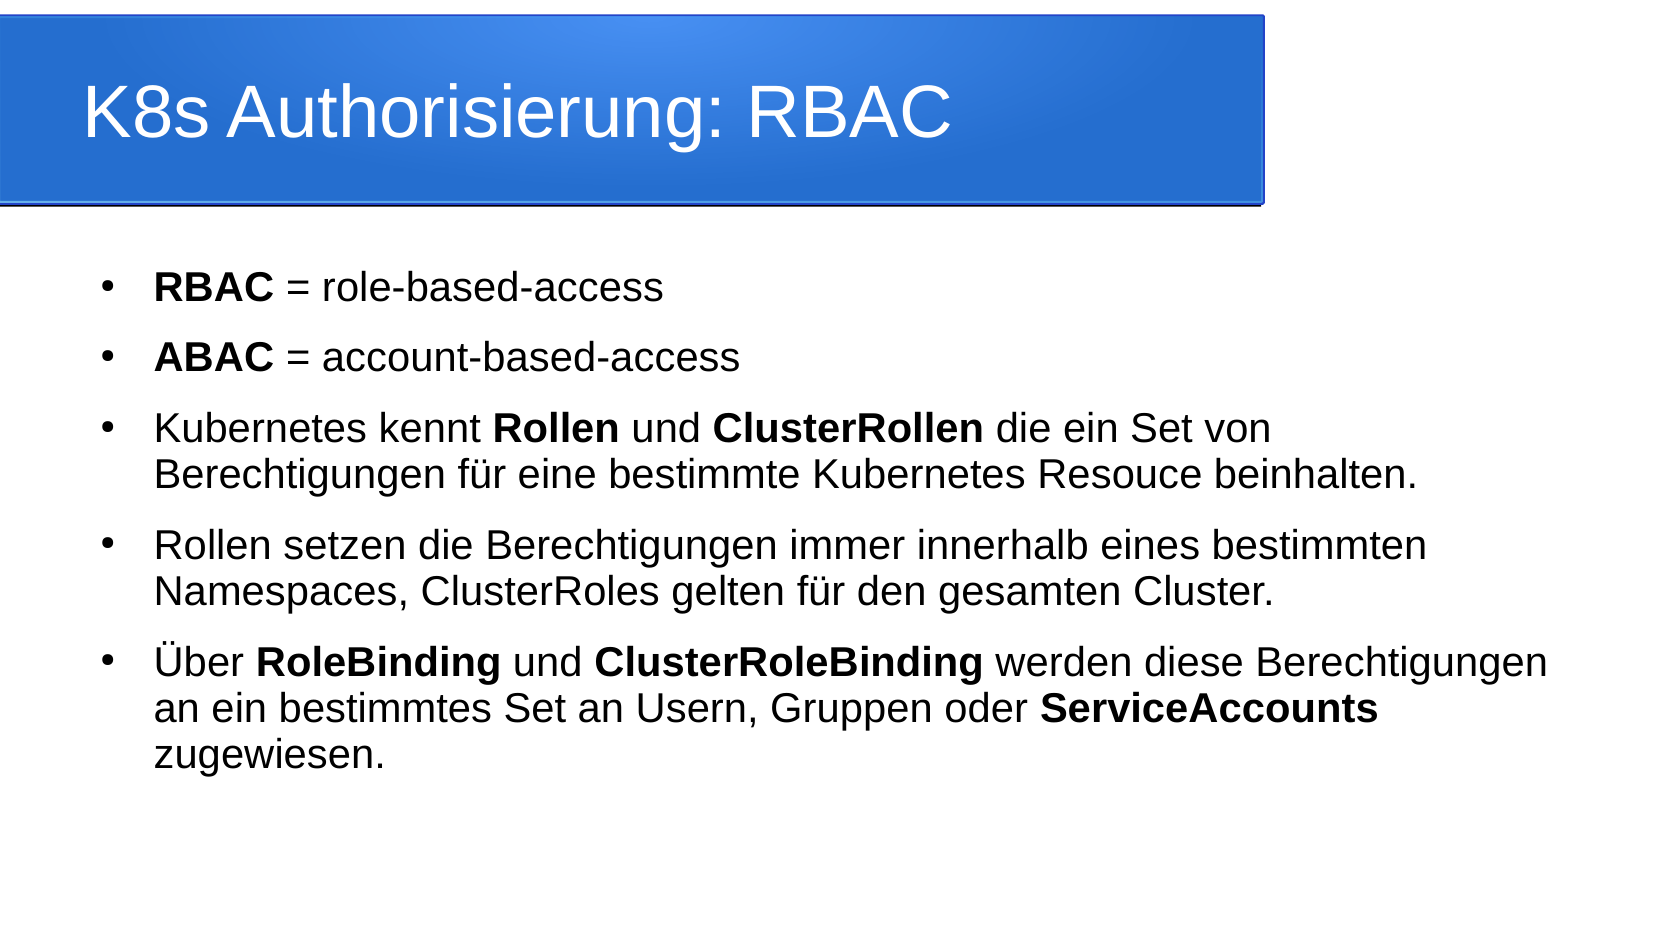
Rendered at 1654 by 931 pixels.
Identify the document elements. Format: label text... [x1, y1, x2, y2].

list RBAC = role-based-access ABAC = account-based-access Kubernetes kennt Rollen und ClusterRollen die ein Set von Berechtigungen für eine bestimmte Kubernetes Resouce beinhalten. Rollen setzen die Berechtigungen immer innerhalb eines bestimmten Namespaces, ClusterRoles gelten für den gesamten Cluster. Über RoleBinding und ClusterRoleBinding werden diese Berechtigungen an ein bestimmtes Set an Usern, Gruppen oder ServiceAccounts zugewiesen. [82, 263, 1571, 804]
title K8s Authorisierung: RBAC [82, 35, 1235, 189]
